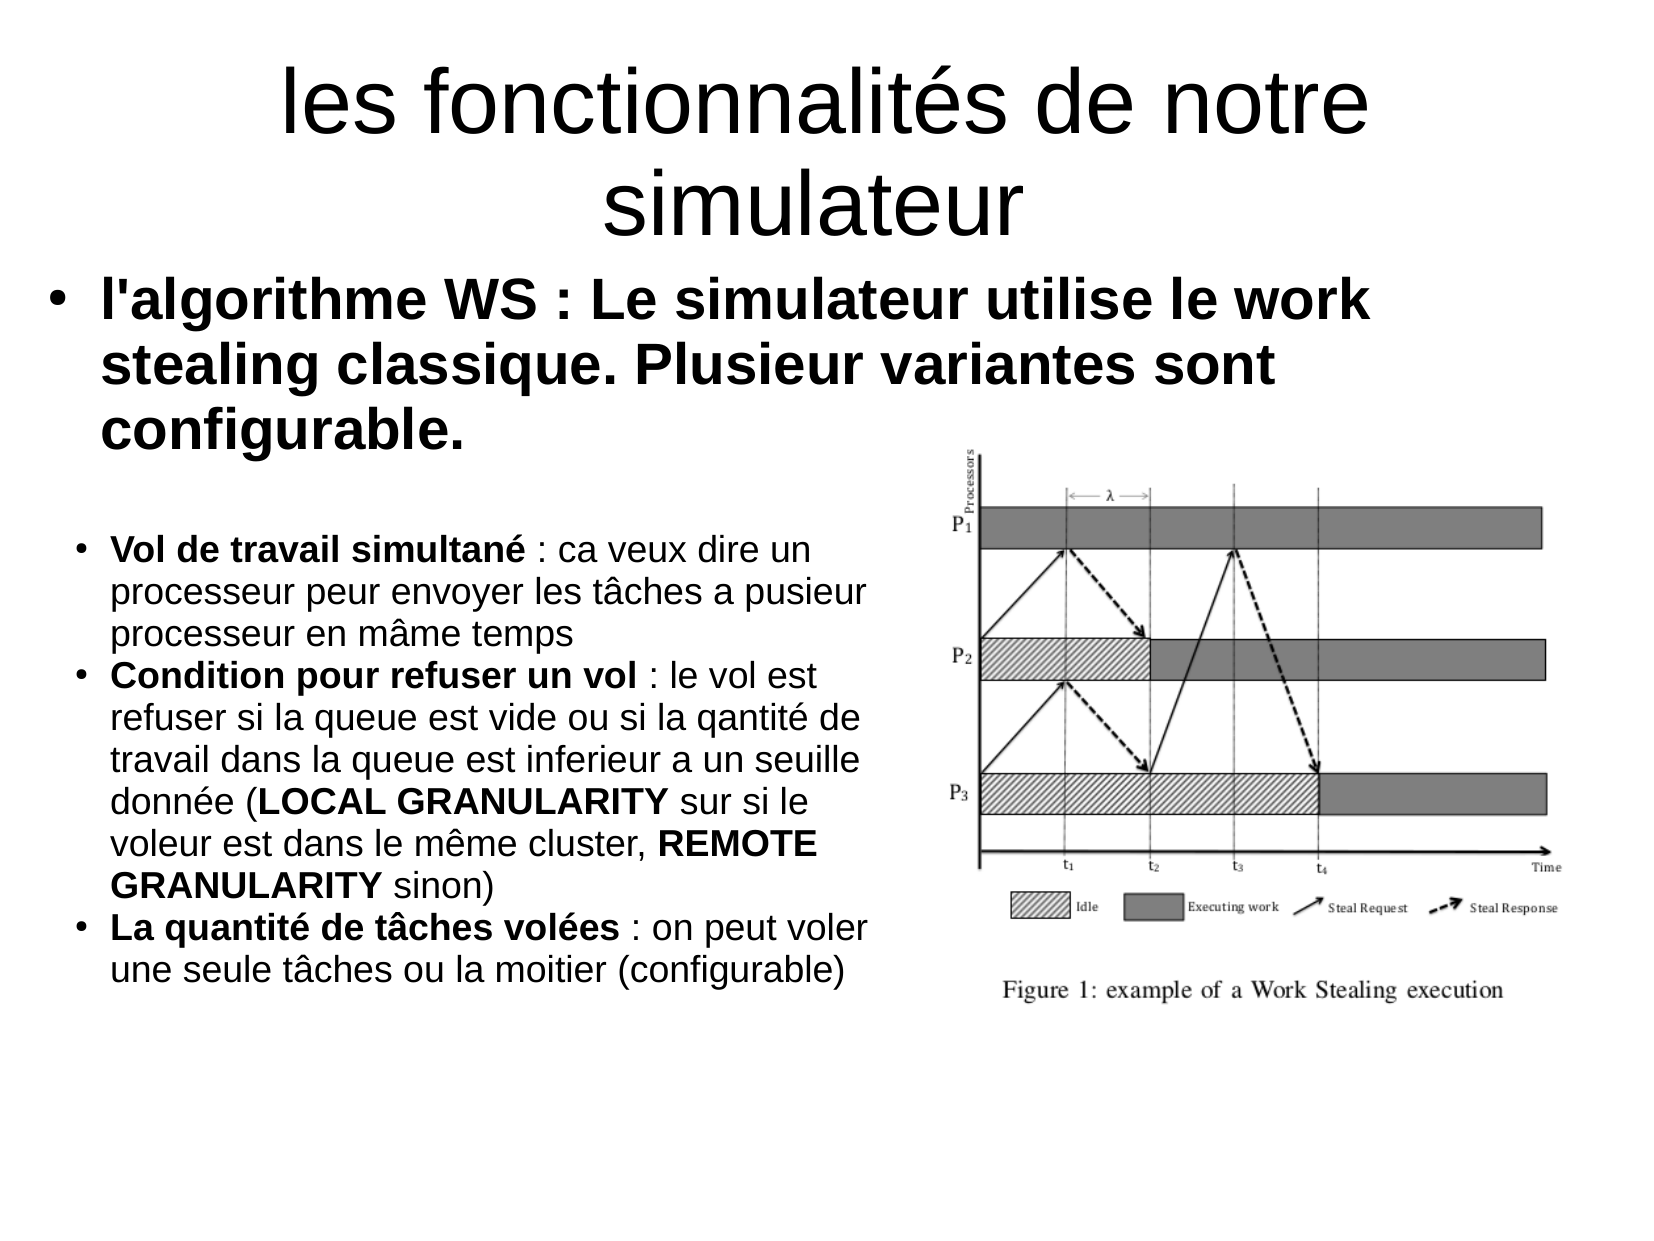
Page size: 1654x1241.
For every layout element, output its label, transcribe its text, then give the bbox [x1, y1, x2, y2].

title les fonctionnalités de notre simulateur [82, 49, 1571, 257]
text_box Vol de travail simultané : ca veux dire un processeur peur envoyer les tâches a pusieur processeur en mâme temps Condition pour refuser un vol : le vol est refuser si la queue est vide ou si la qantité de travail dans la queue est inferieur a un seuille donnée (LOCAL GRANULARITY sur si le voleur est dans le même cluster, REMOTE GRANULARITY sinon) La quantité de tâches volées : on peut voler une seule tâches ou la moitier (configurable) [60, 521, 916, 1122]
picture [945, 434, 1591, 1015]
list l'algorithme WS : Le simulateur utilise le work stealing classique. Plusieur variantes sont configurable. [29, 266, 1518, 986]
